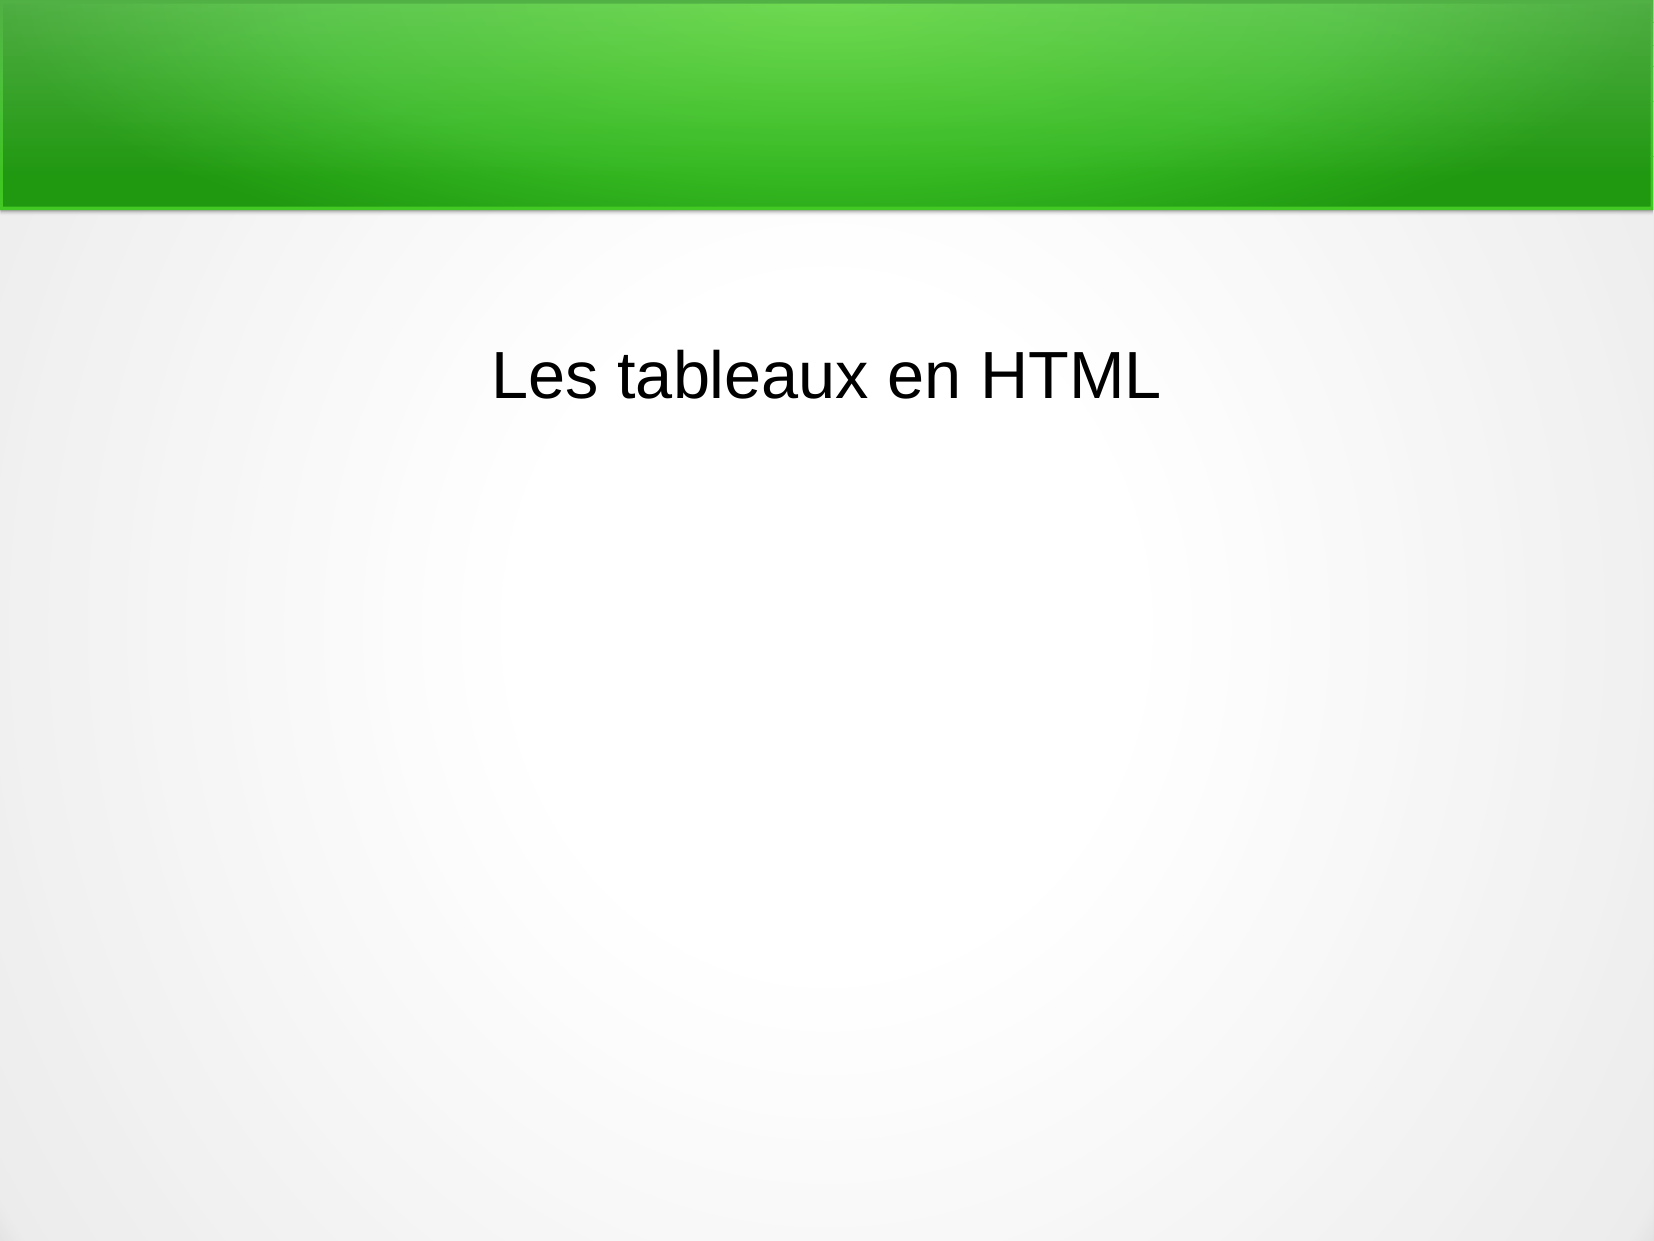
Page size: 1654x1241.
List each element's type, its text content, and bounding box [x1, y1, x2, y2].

subtitle Les tableaux en HTML [82, 47, 1571, 705]
